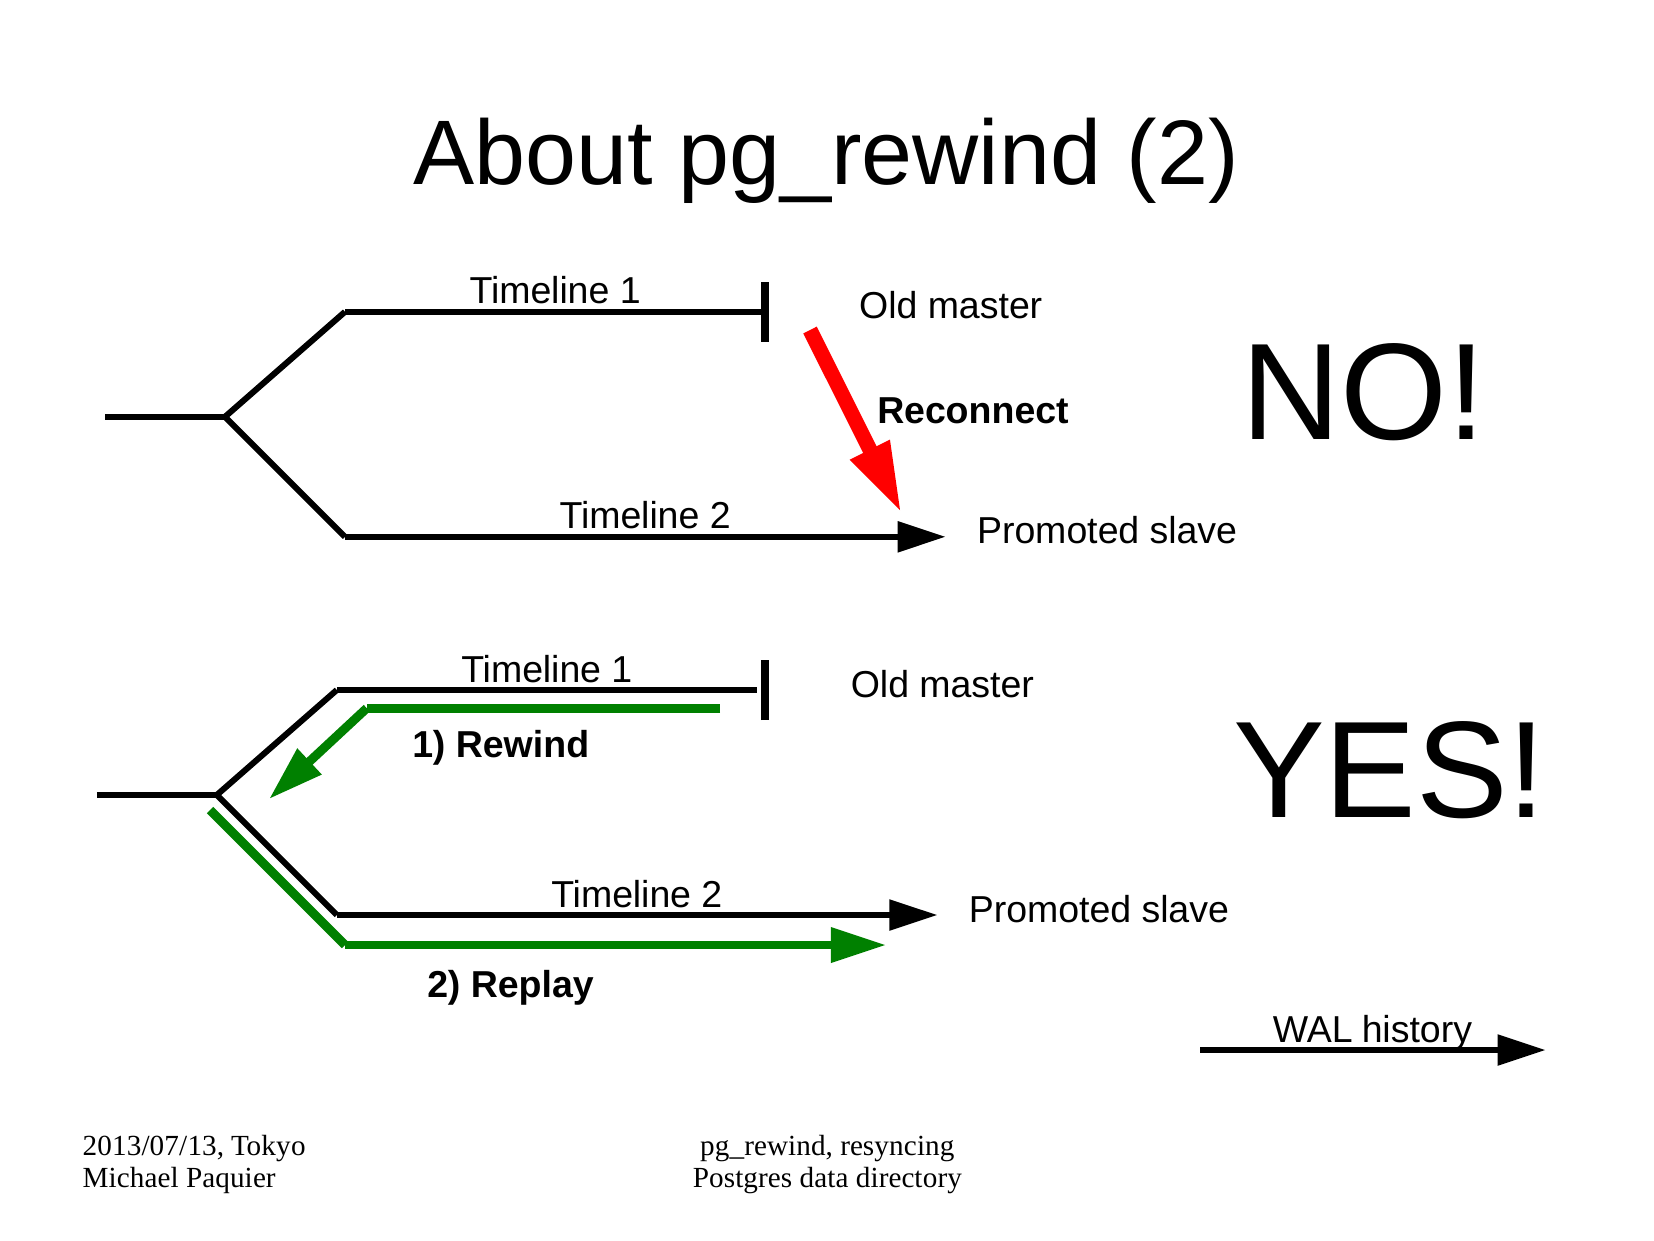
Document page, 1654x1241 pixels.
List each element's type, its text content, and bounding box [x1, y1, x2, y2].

text_box Reconnect [855, 375, 1092, 447]
text_box Old master [828, 648, 1057, 721]
text_box YES! [1210, 678, 1569, 862]
text_box 1) Rewind [390, 708, 612, 781]
text_box 2) Replay [405, 948, 617, 1021]
text_box Old master [836, 270, 1066, 342]
text_box Promoted slave [954, 495, 1261, 567]
text_box Promoted slave [946, 873, 1252, 946]
text_box NO! [1219, 300, 1509, 484]
title About pg_rewind (2) [82, 49, 1571, 257]
